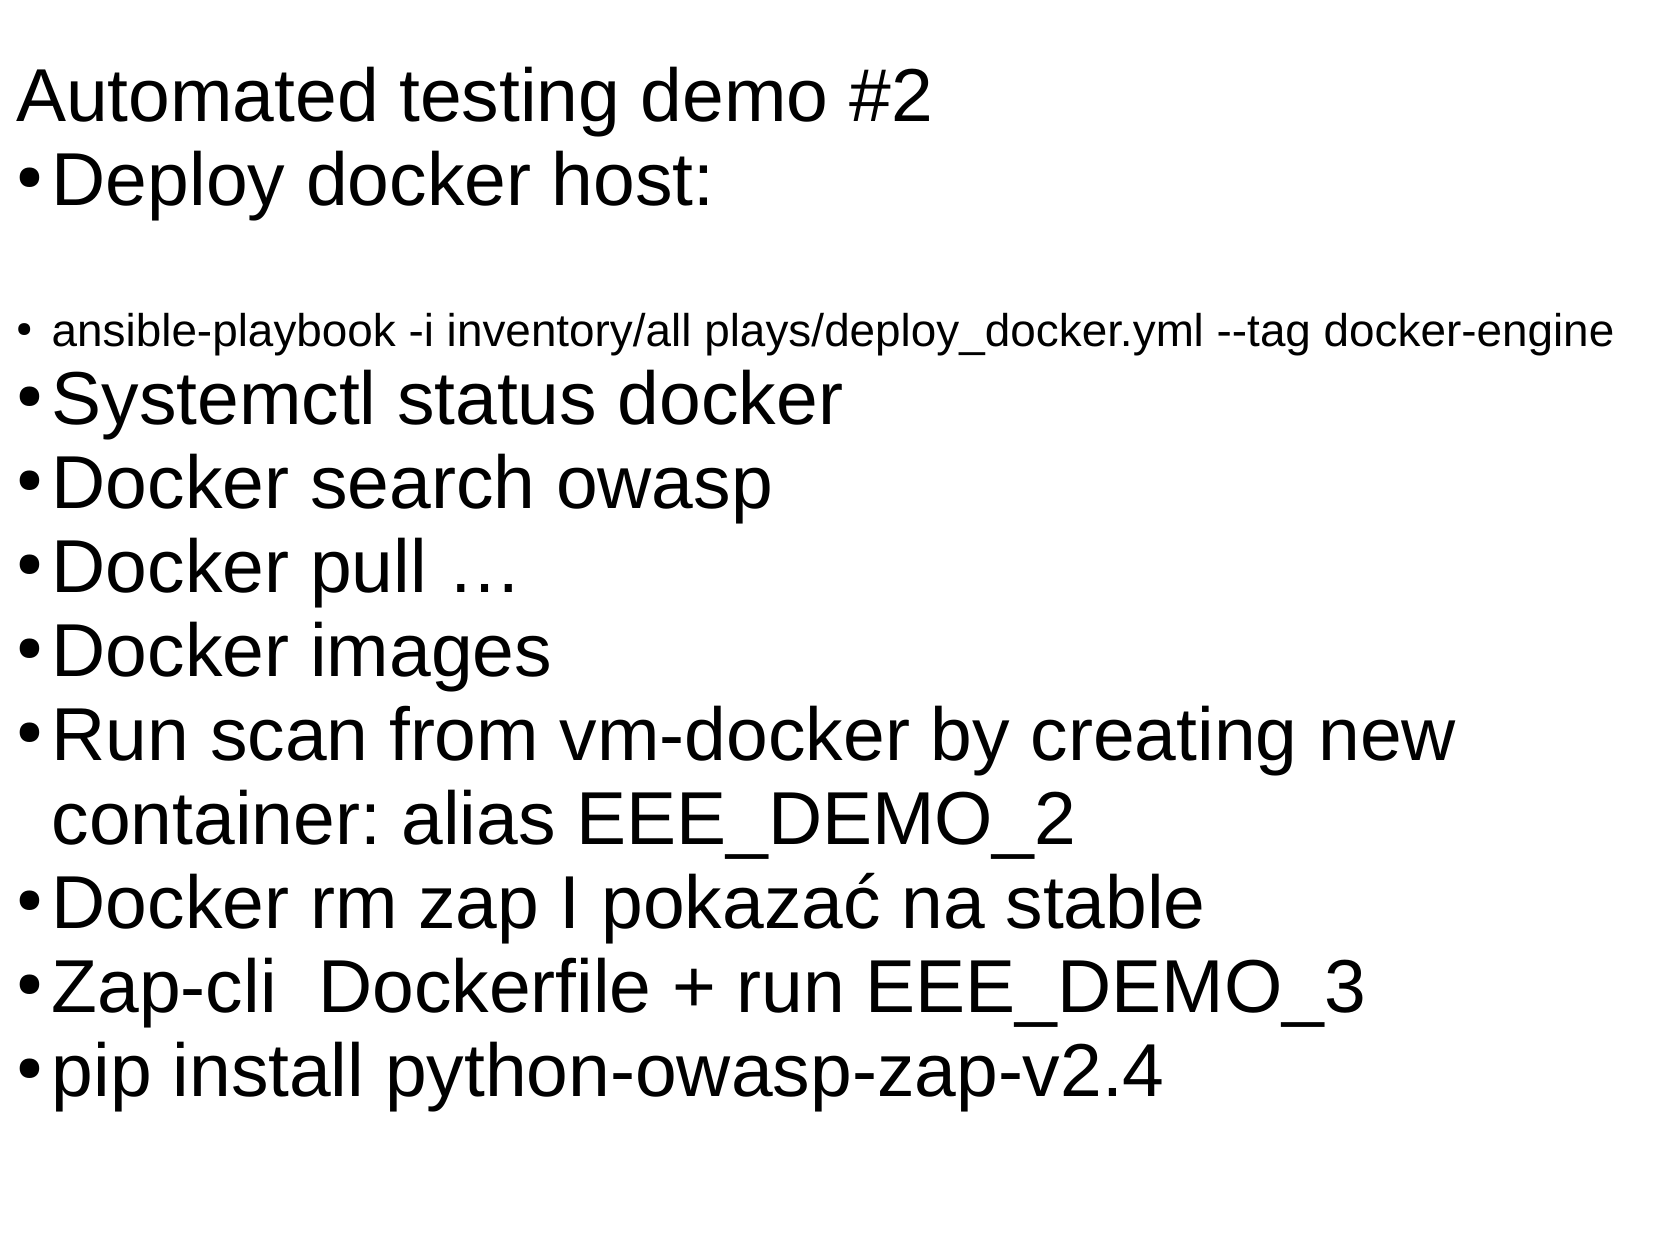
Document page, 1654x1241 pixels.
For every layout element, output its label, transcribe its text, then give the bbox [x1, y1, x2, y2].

text_box Automated testing demo #2 Deploy docker host: ansible-playbook -i inventory/all plays/deploy_docker.yml --tag docker-engine Systemctl status docker Docker search owasp Docker pull … Docker images Run scan from vm-docker by creating new container: alias EEE_DEMO_2 Docker rm zap I pokazać na stable Zap-cli Dockerfile + run EEE_DEMO_3 pip install python-owasp-zap-v2.4 [1, 45, 1629, 1120]
